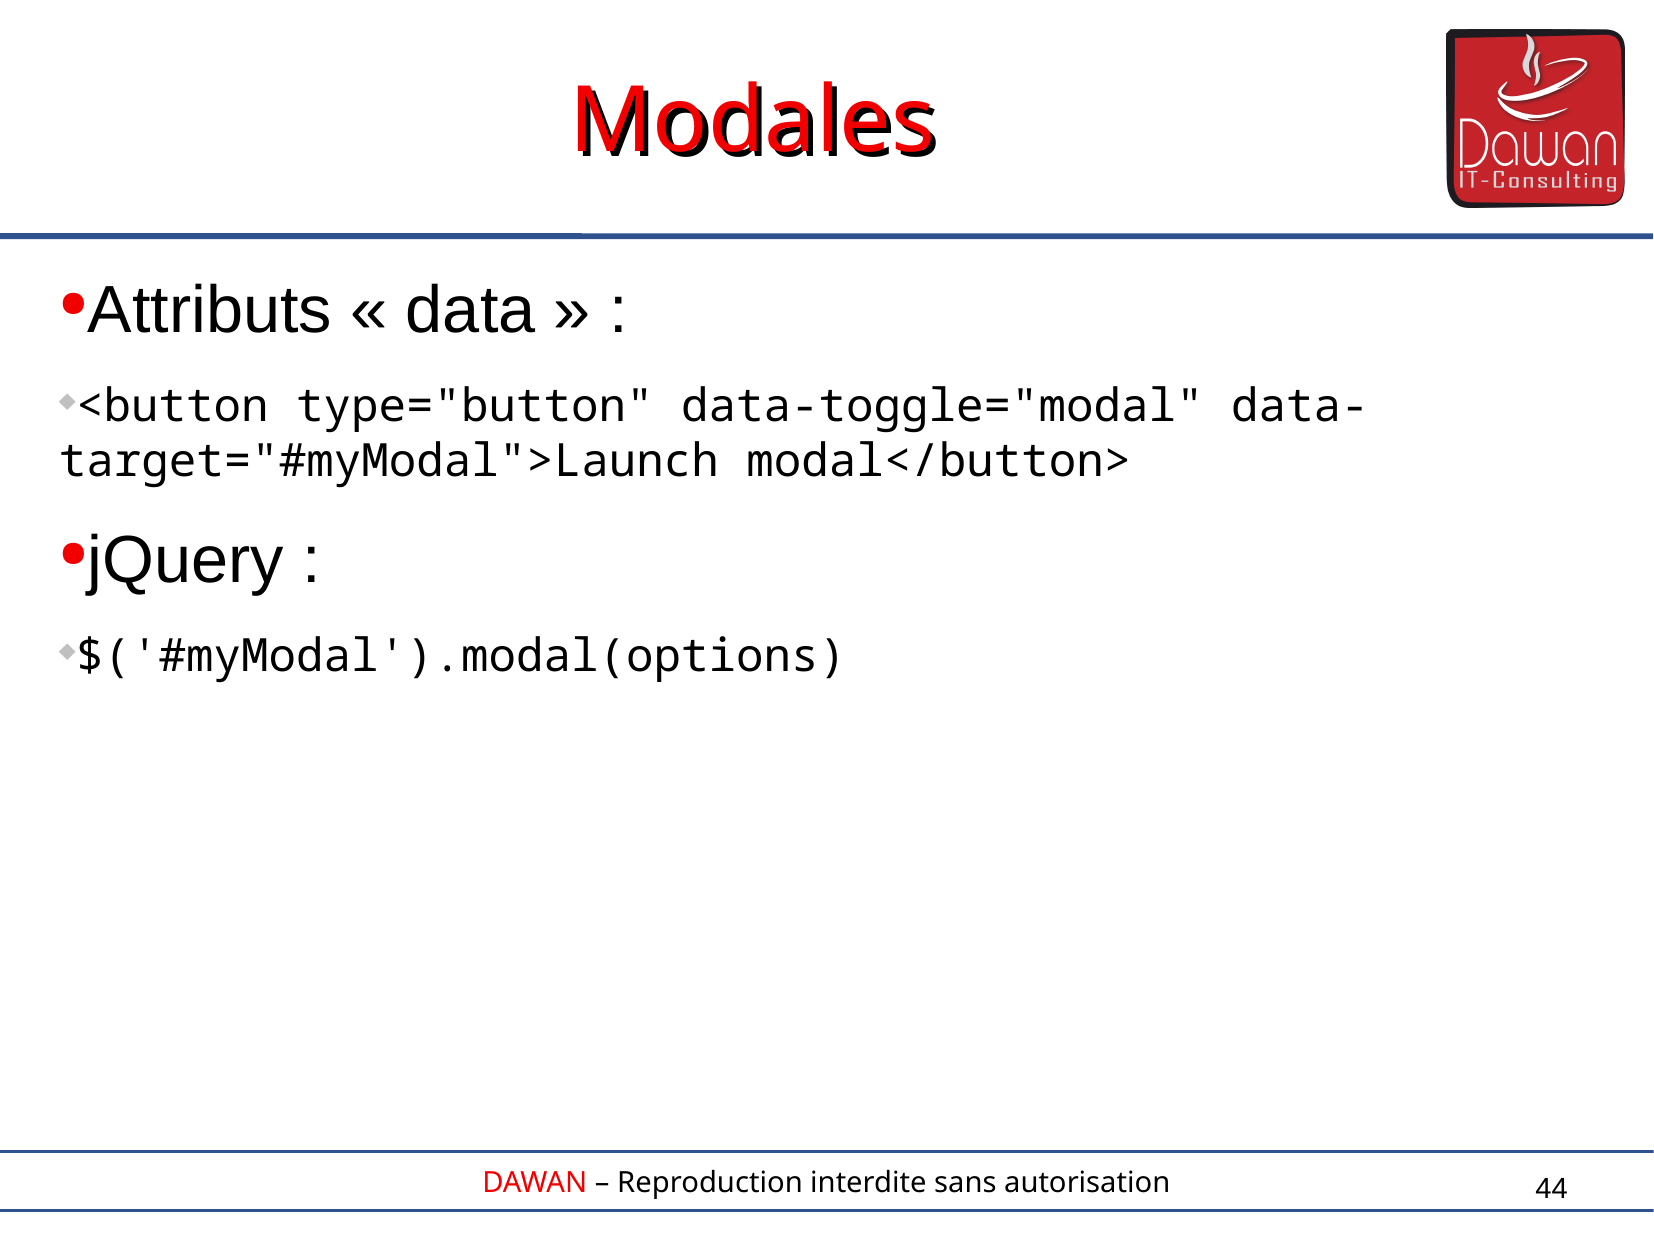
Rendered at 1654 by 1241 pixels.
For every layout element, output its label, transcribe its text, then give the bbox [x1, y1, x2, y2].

title Modales [59, 24, 1447, 206]
text_box [1535, 1169, 1595, 1234]
list Attributs « data » : <button type="button" data-toggle="modal" data-target="#myModal">Launch modal</button> jQuery : $('#myModal').modal(options) [59, 265, 1595, 1094]
